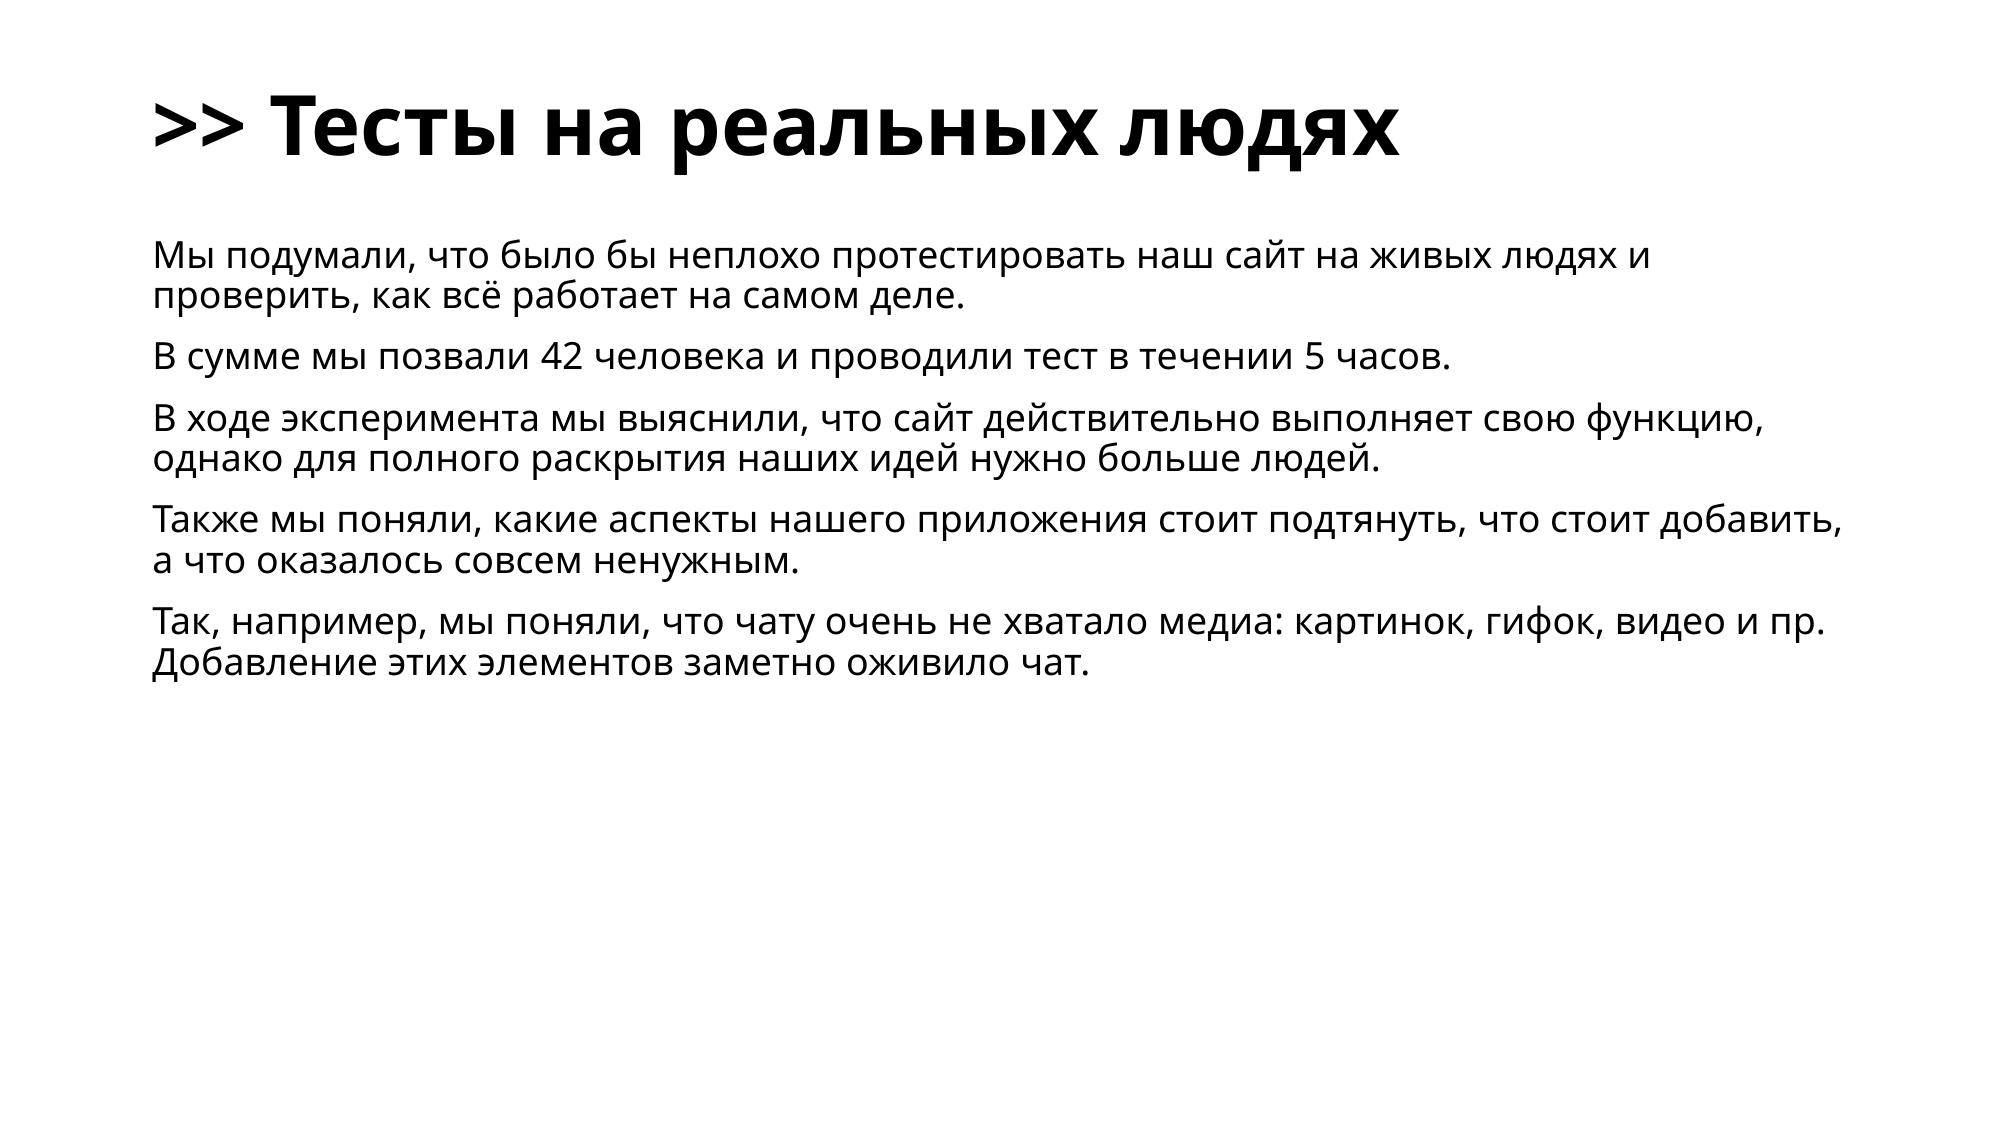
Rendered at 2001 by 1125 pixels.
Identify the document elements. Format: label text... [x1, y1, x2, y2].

text_box >> Тесты на реальных людях [137, 59, 1863, 197]
list Мы подумали, что было бы неплохо протестировать наш сайт на живых людях и проверить, как всё работает на самом деле. В сумме мы позвали 42 человека и проводили тест в течении 5 часов. В ходе эксперимента мы выяснили, что сайт действительно выполняет свою функцию, однако для полного раскрытия наших идей нужно больше людей. Также мы поняли, какие аспекты нашего приложения стоит подтянуть, что стоит добавить, а что оказалось совсем ненужным. Так, например, мы поняли, что чату очень не хватало медиа: картинок, гифок, видео и пр. Добавление этих элементов заметно оживило чат. [137, 228, 1863, 1013]
